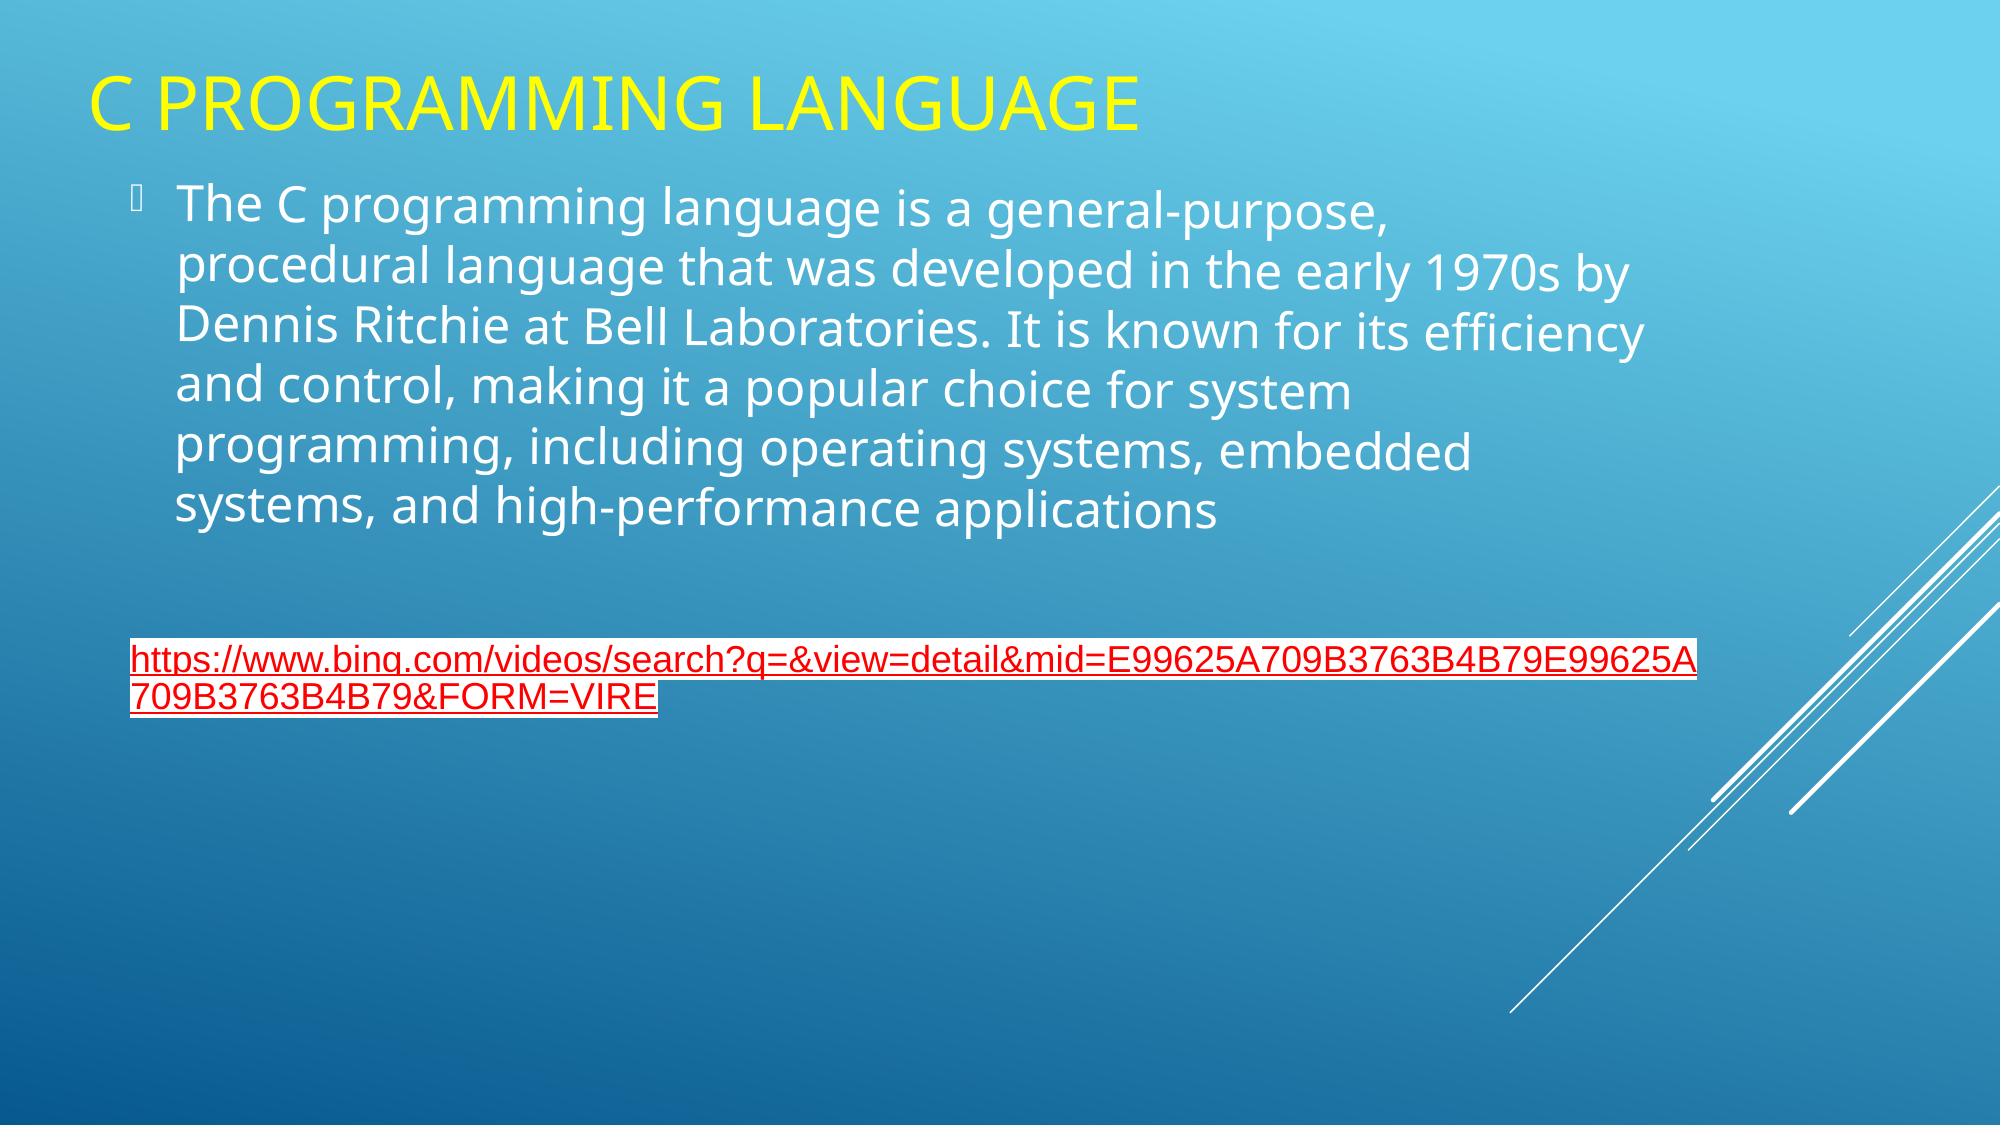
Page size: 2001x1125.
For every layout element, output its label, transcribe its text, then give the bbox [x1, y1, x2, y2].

title C Programming Language [72, 16, 1853, 185]
text_box https://www.bing.com/videos/search?q=&view=detail&mid=E99625A709B3763B4B79E99625A709B3763B4B79&FORM=VIRE [115, 627, 1713, 739]
list The C programming language is a general-purpose, procedural language that was developed in the early 1970s by Dennis Ritchie at Bell Laboratories. It is known for its efficiency and control, making it a popular choice for system programming, including operating systems, embedded systems, and high-performance applications [112, 163, 1667, 596]
